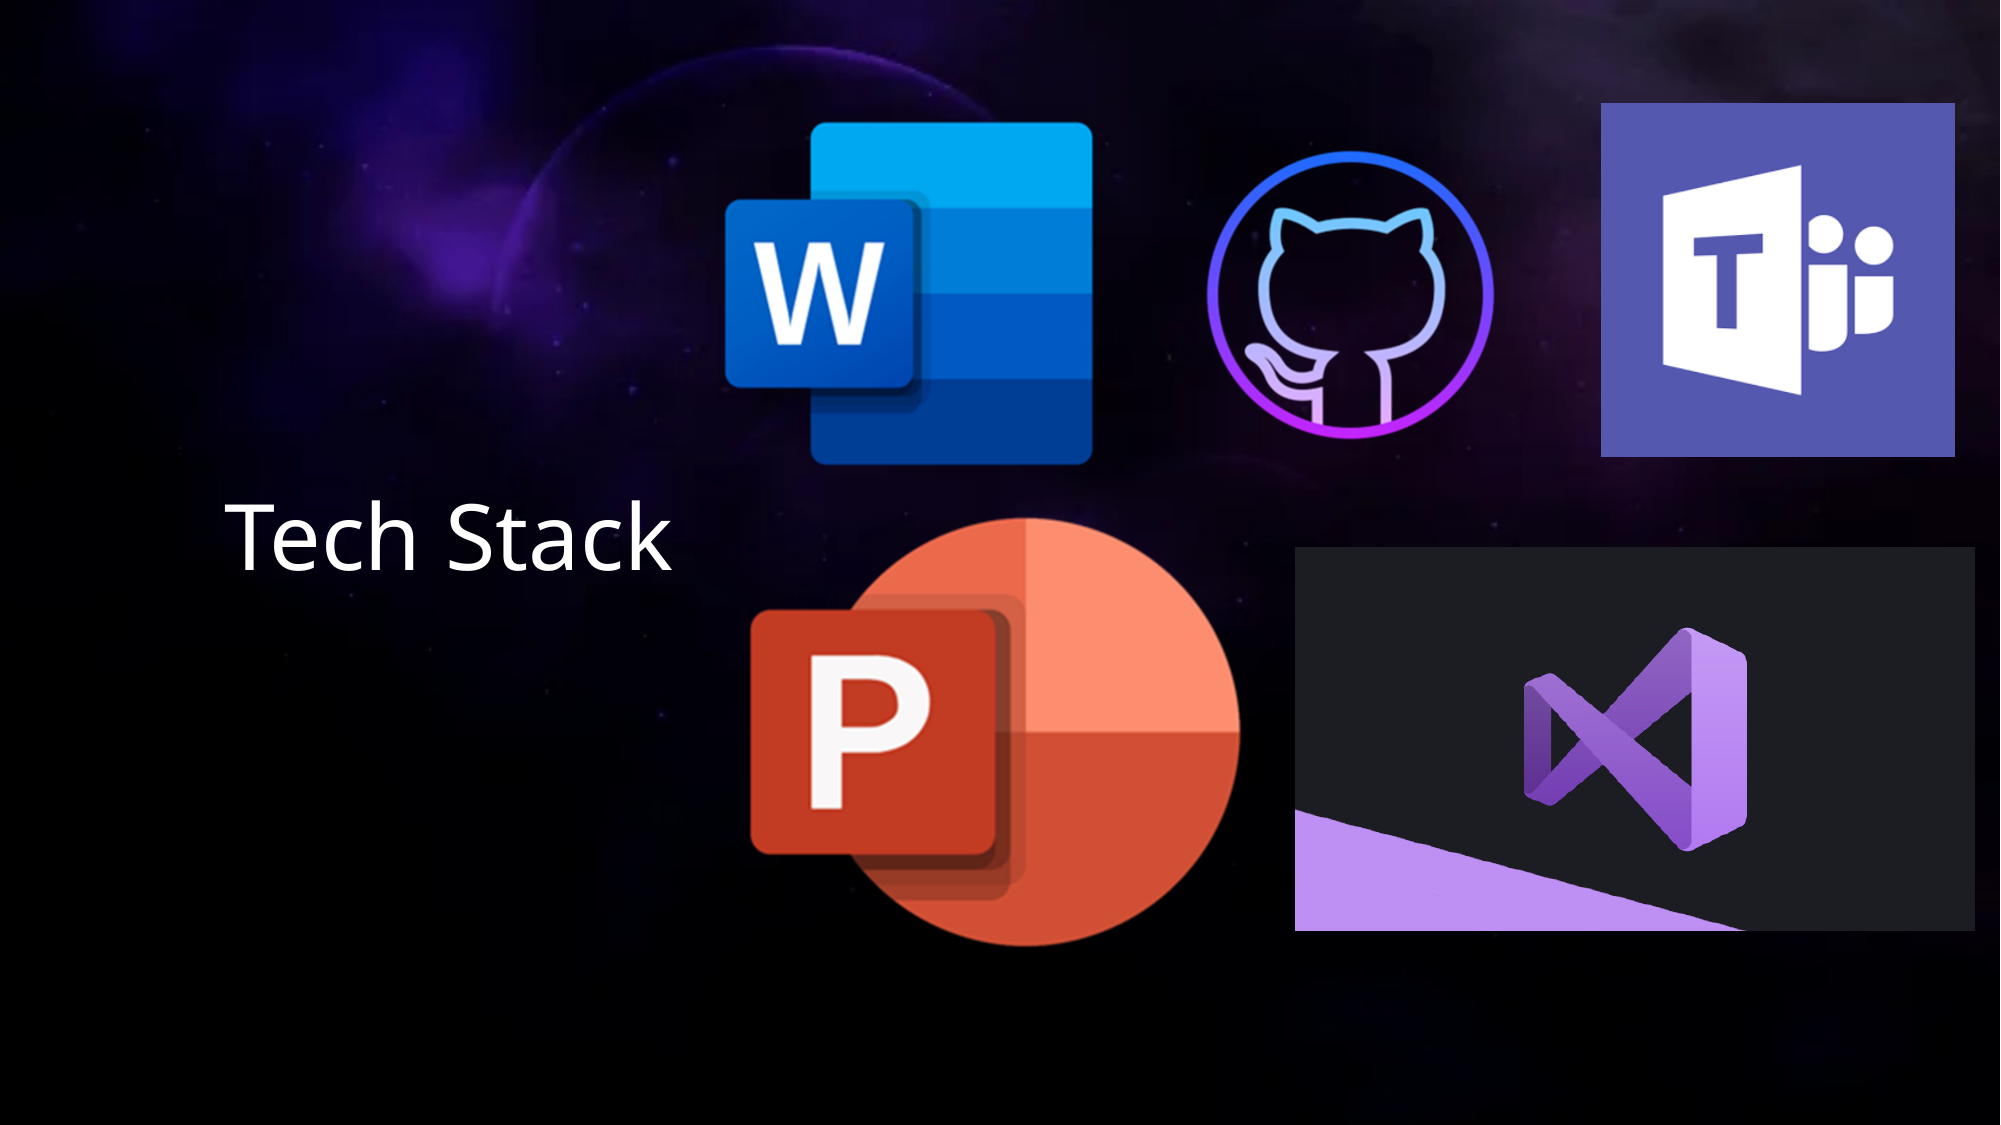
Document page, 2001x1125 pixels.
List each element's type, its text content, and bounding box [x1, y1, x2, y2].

text_box Tech Stack [209, 471, 698, 598]
picture [0, 0, 2000, 1125]
